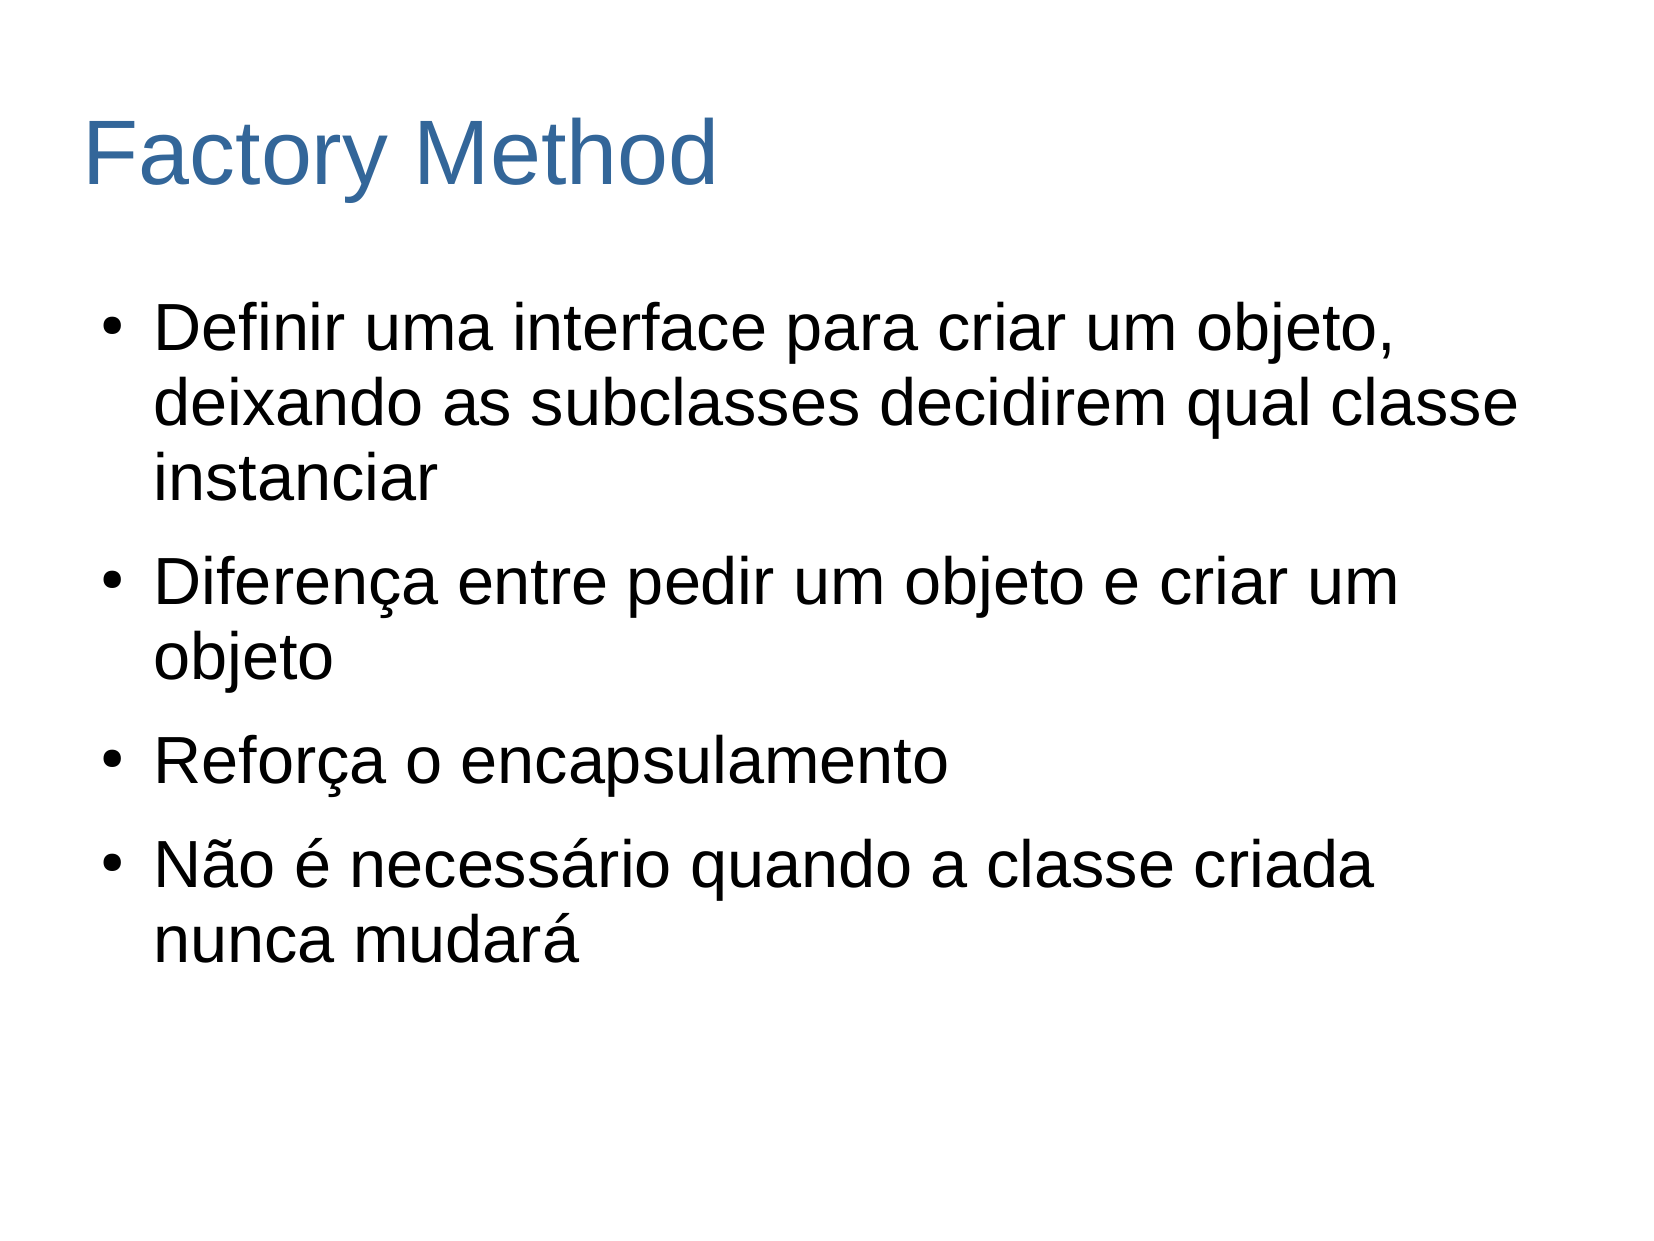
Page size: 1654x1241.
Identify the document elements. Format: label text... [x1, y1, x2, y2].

list Definir uma interface para criar um objeto, deixando as subclasses decidirem qual classe instanciar Diferença entre pedir um objeto e criar um objeto Reforça o encapsulamento Não é necessário quando a classe criada nunca mudará [82, 290, 1571, 1010]
title Factory Method [82, 49, 1571, 257]
